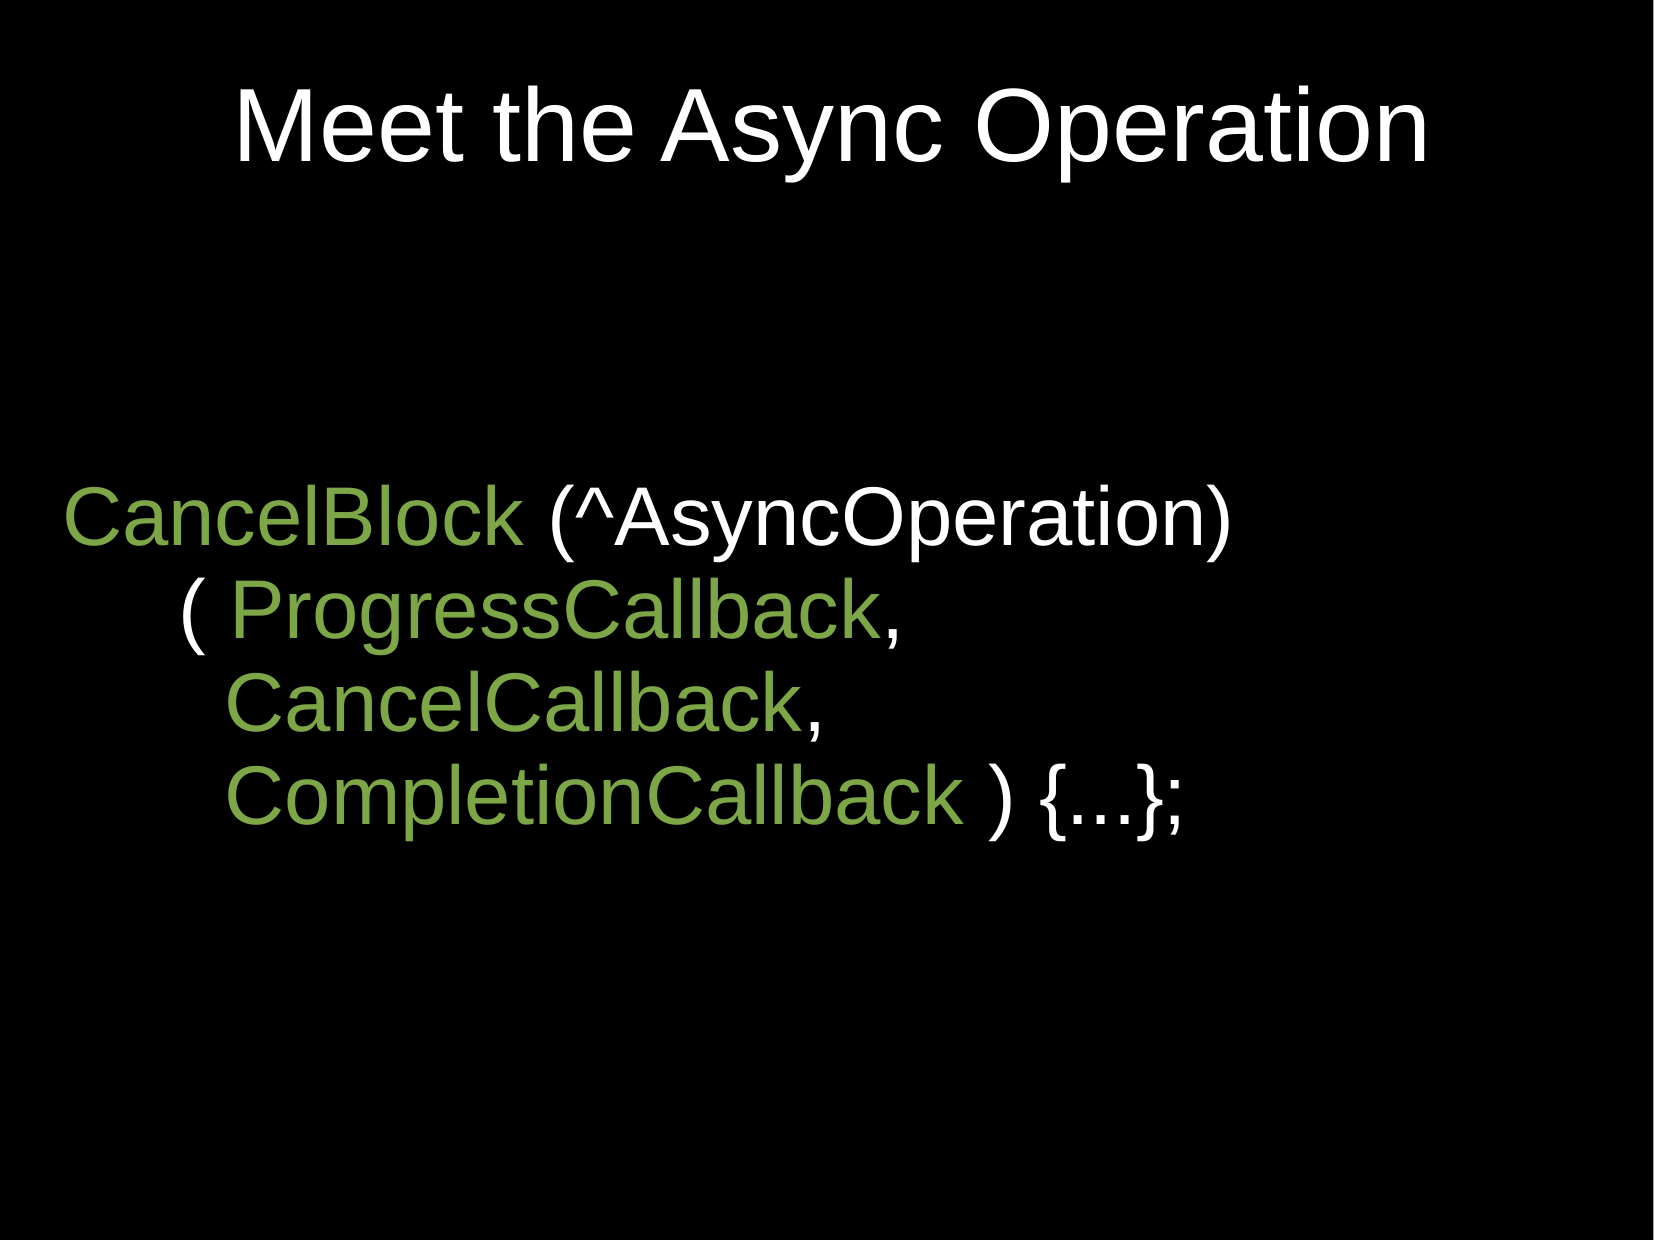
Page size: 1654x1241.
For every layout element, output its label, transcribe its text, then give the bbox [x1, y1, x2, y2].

text_box CancelBlock (^AsyncOperation) ( ProgressCallback, CancelCallback, CompletionCallback ) {...}; [47, 462, 1642, 851]
text_box Meet the Async Operation [35, 59, 1630, 191]
